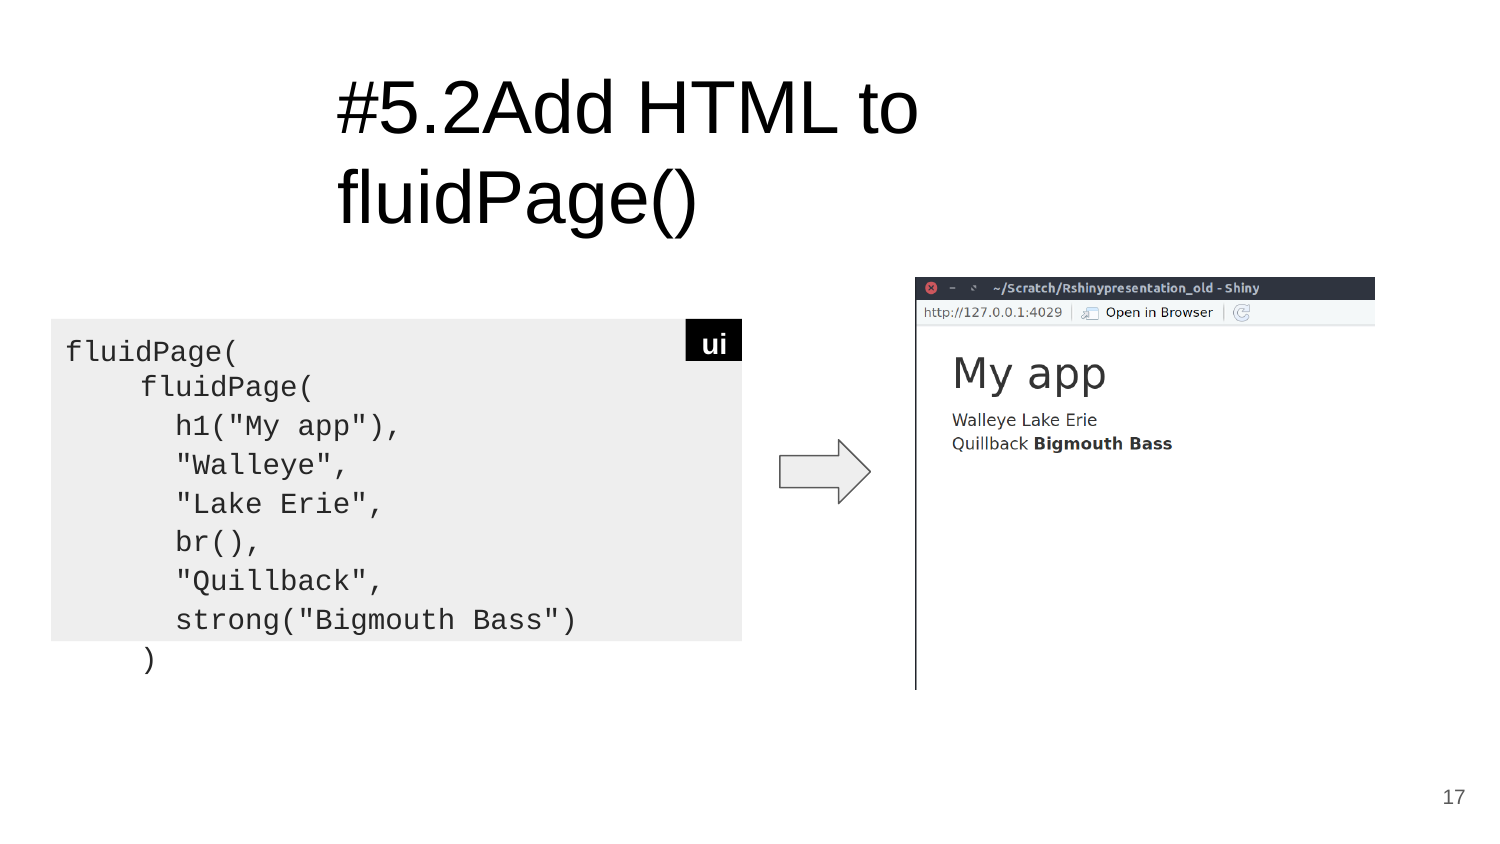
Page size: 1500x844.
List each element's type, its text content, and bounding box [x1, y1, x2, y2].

text_box fluidPage( h1("My app"), "Walleye", "Lake Erie", br(), "Quillback", strong("Bigmouth Bass") ) [65, 364, 691, 674]
title #5.2Add HTML to fluidPage() [335, 56, 1164, 240]
slide_number <number> [1438, 783, 1470, 844]
text_box [51, 318, 742, 642]
picture [915, 277, 1375, 691]
text_box fluidPage( [63, 329, 243, 367]
text_box ui [685, 318, 742, 361]
text_box [781, 444, 868, 500]
